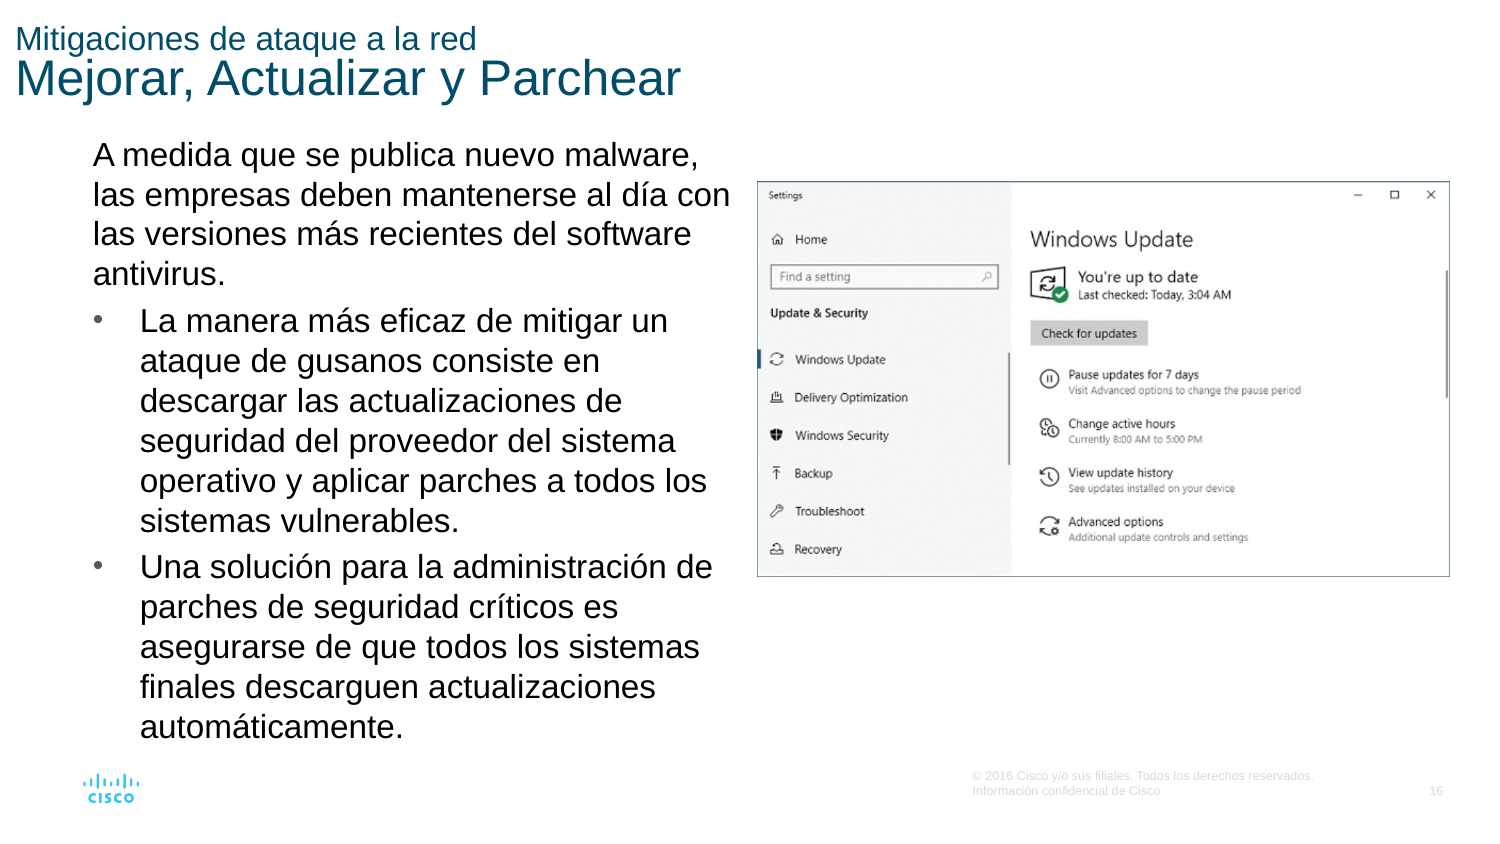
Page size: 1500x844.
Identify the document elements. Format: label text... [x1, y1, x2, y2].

title Mitigaciones de ataque a la red Mejorar, Actualizar y Parchear [0, 5, 1369, 126]
list A medida que se publica nuevo malware, las empresas deben mantenerse al día con las versiones más recientes del software antivirus. La manera más eficaz de mitigar un ataque de gusanos consiste en descargar las actualizaciones de seguridad del proveedor del sistema operativo y aplicar parches a todos los sistemas vulnerables. Una solución para la administración de parches de seguridad críticos es asegurarse de que todos los sistemas finales descarguen actualizaciones automáticamente. [77, 125, 750, 726]
picture [750, 170, 1458, 581]
